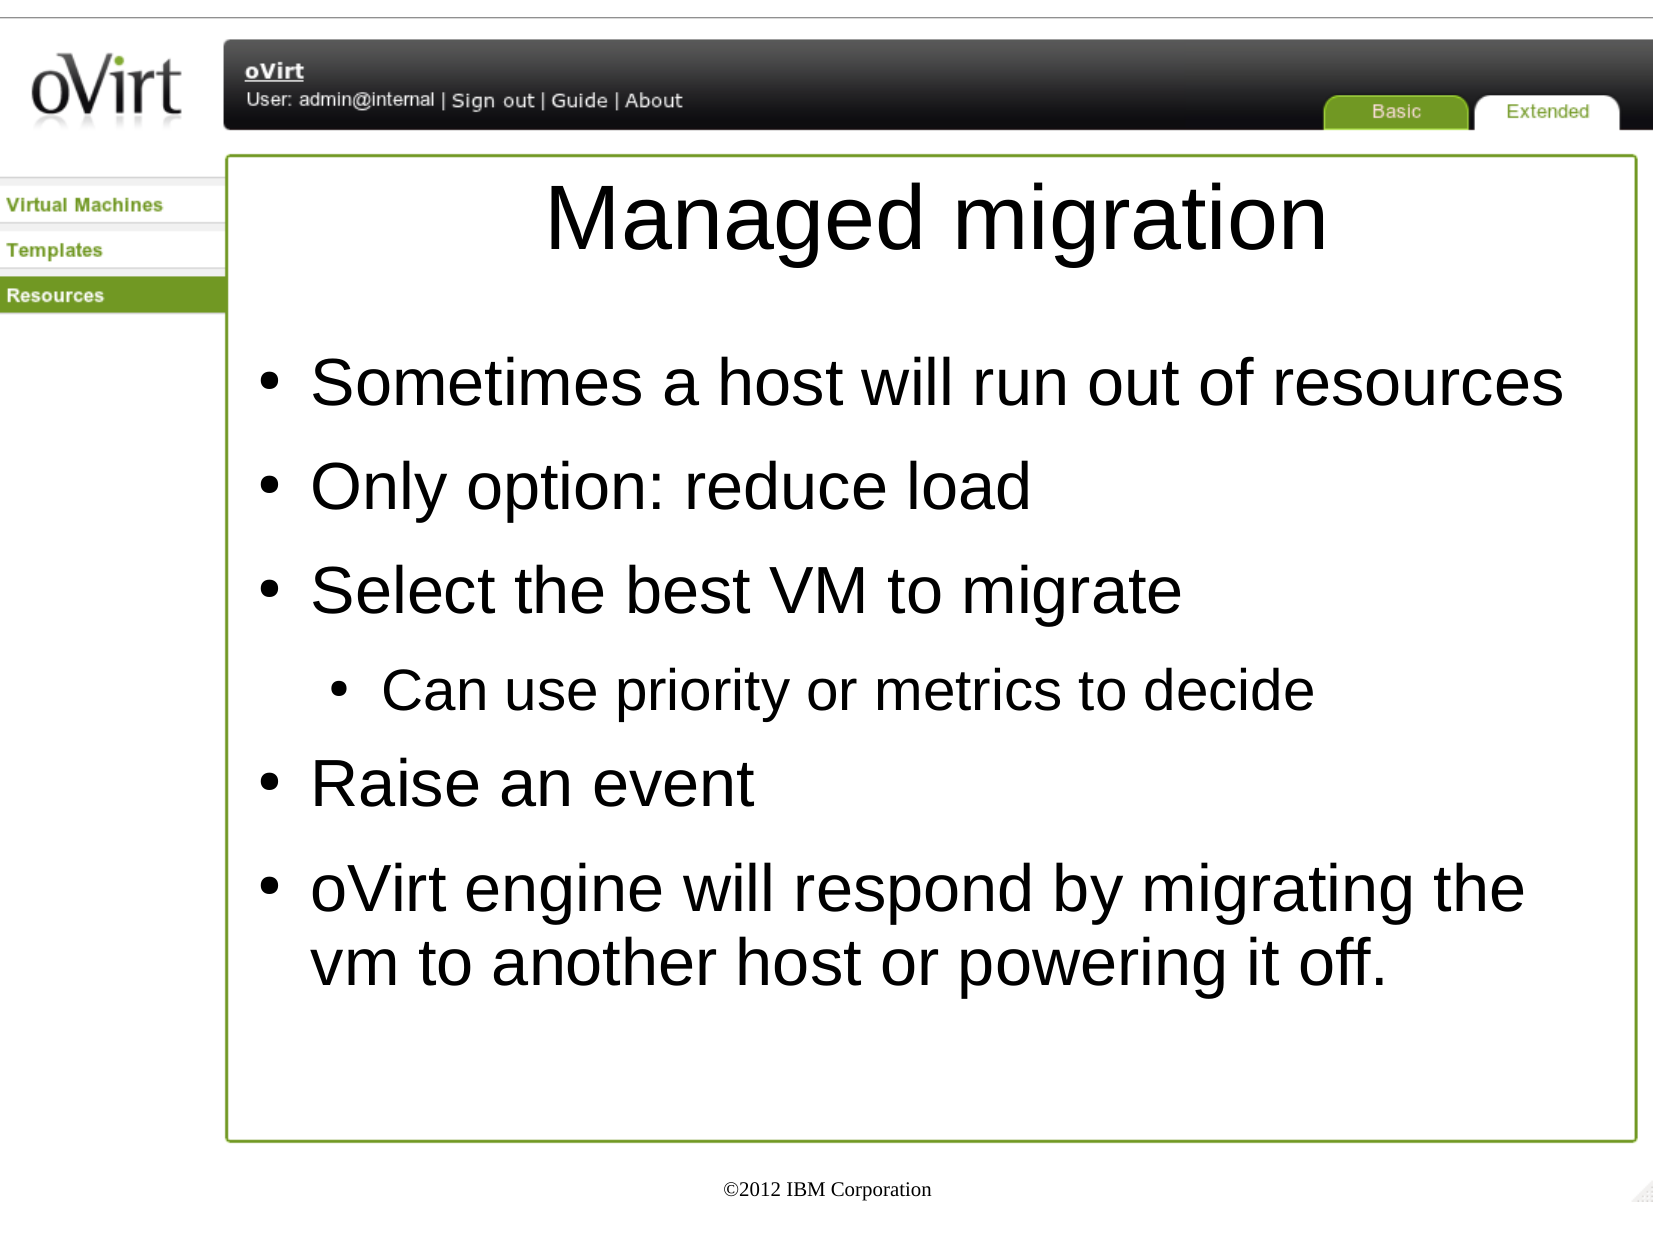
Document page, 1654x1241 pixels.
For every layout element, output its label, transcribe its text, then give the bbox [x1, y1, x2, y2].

title Managed migration [240, 114, 1636, 322]
picture [0, 17, 1653, 1202]
list Sometimes a host will run out of resources Only option: reduce load Select the best VM to migrate Can use priority or metrics to decide Raise an event oVirt engine will respond by migrating the vm to another host or powering it off. [240, 345, 1571, 1133]
